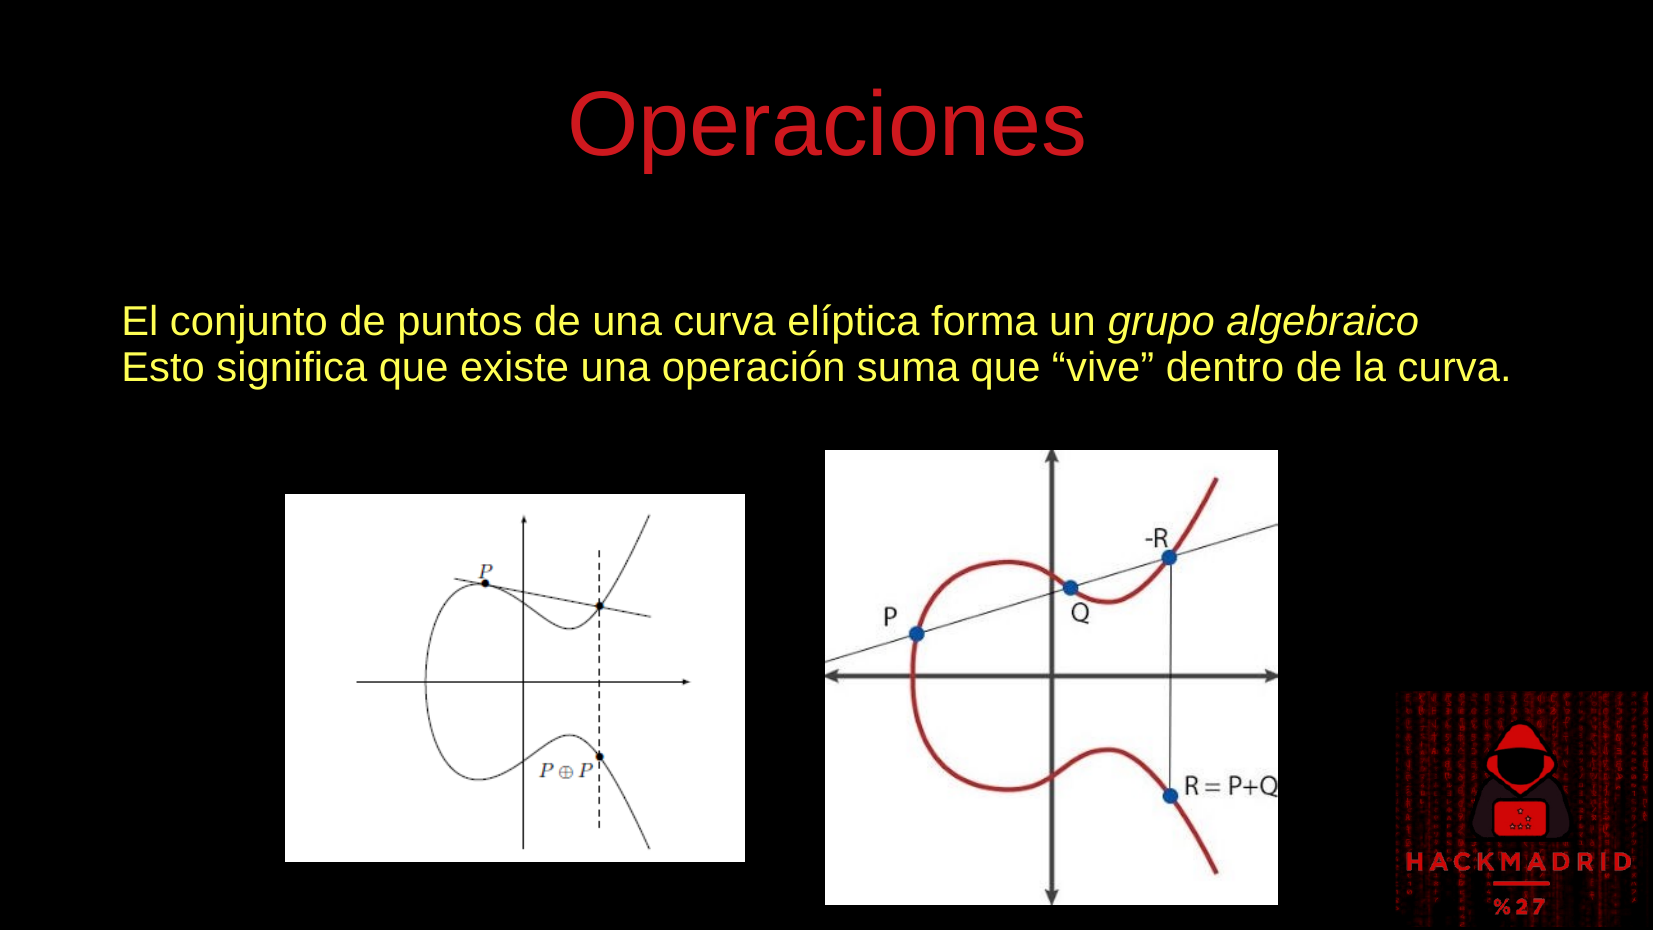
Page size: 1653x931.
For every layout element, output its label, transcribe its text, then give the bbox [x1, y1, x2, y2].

text_box [1395, 691, 1649, 927]
picture [825, 450, 1278, 905]
title Operaciones [121, 20, 1534, 228]
subtitle El conjunto de puntos de una curva elíptica forma un grupo algebraico Esto significa que existe una operación suma que “vive” dentro de la curva. [121, 297, 1534, 931]
picture [285, 494, 745, 862]
